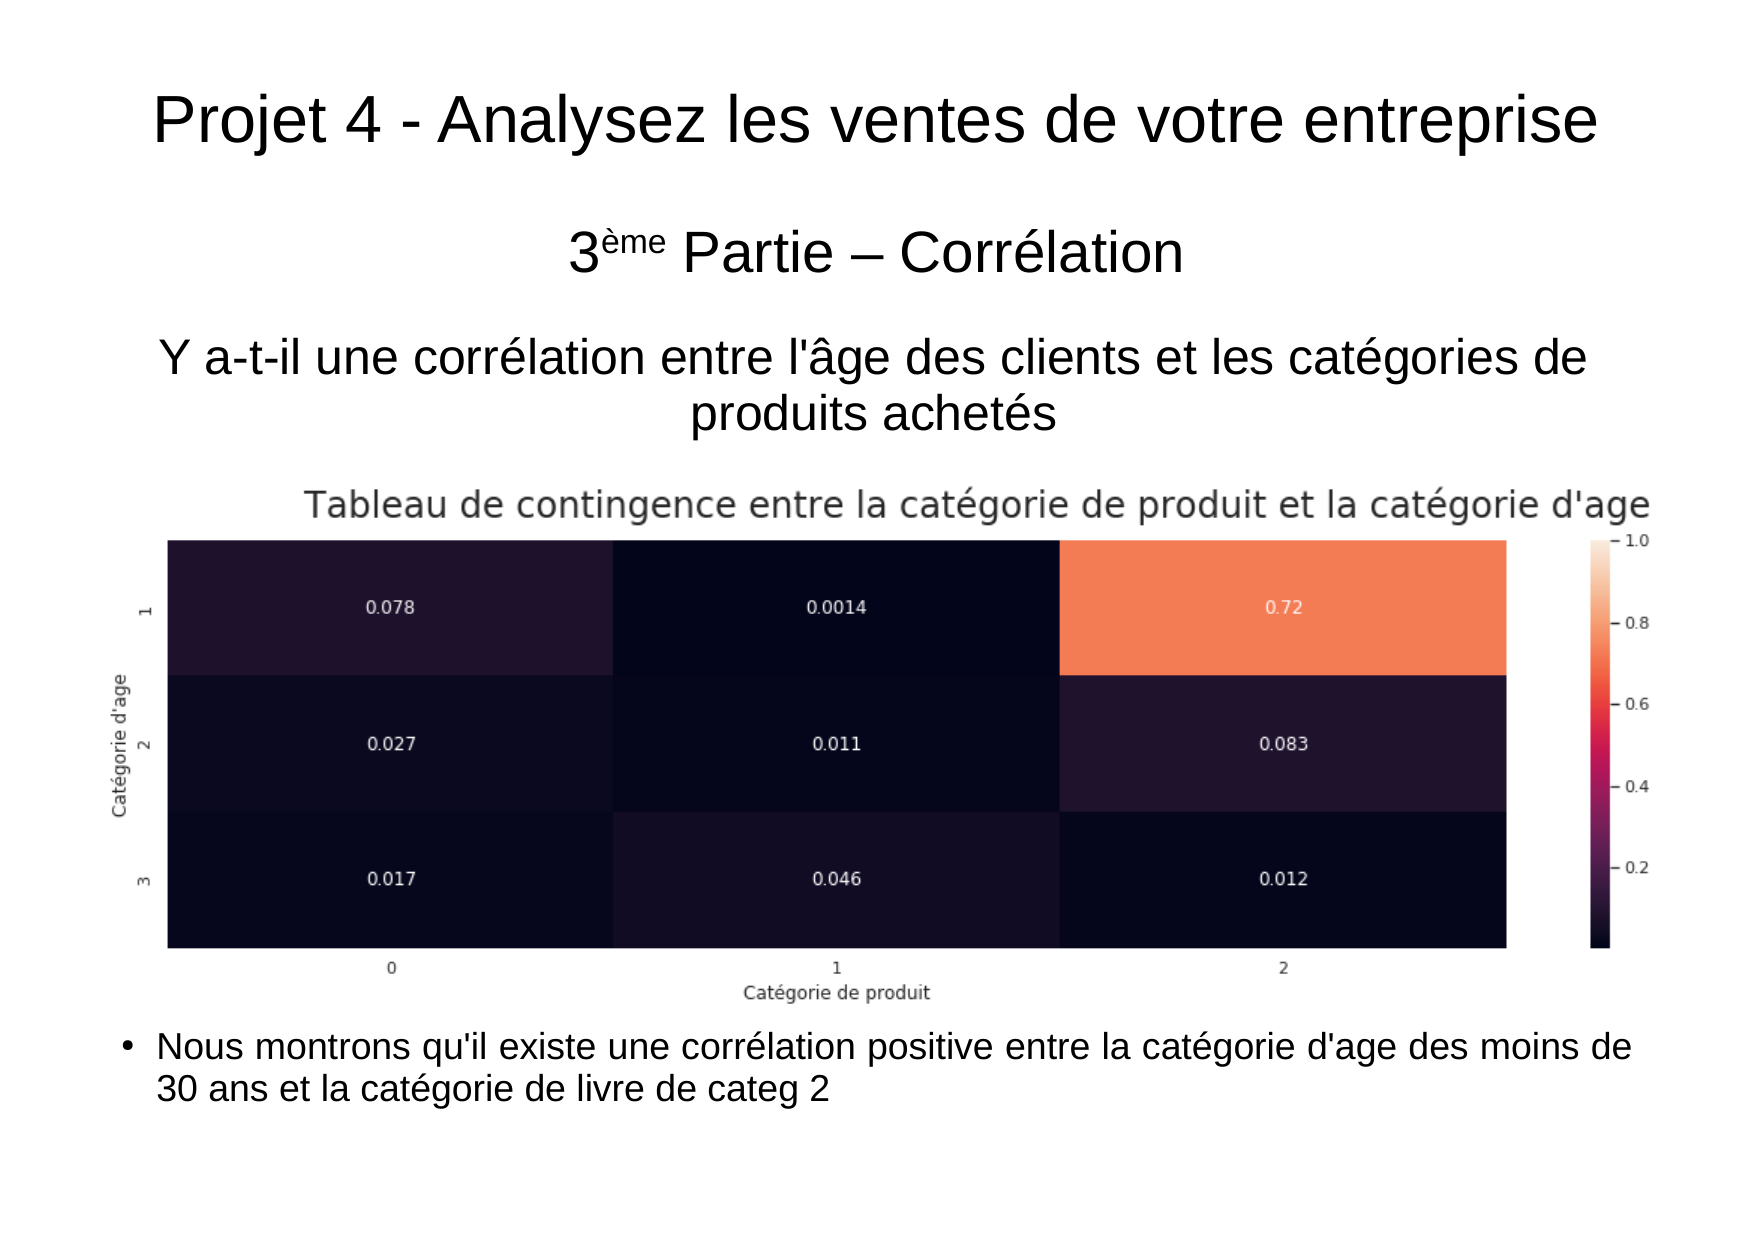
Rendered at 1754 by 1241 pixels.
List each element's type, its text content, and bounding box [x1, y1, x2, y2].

text_box Nous montrons qu'il existe une corrélation positive entre la catégorie d'age des moins de 30 ans et la catégorie de livre de categ 2 [106, 1018, 1654, 1118]
title Projet 4 - Analysez les ventes de votre entreprise [141, 48, 1614, 189]
picture [59, 476, 1695, 1016]
text_box Y a-t-il une corrélation entre l'âge des clients et les catégories de produits achetés [106, 321, 1642, 449]
text_box 3ème Partie – Corrélation [141, 189, 1614, 317]
